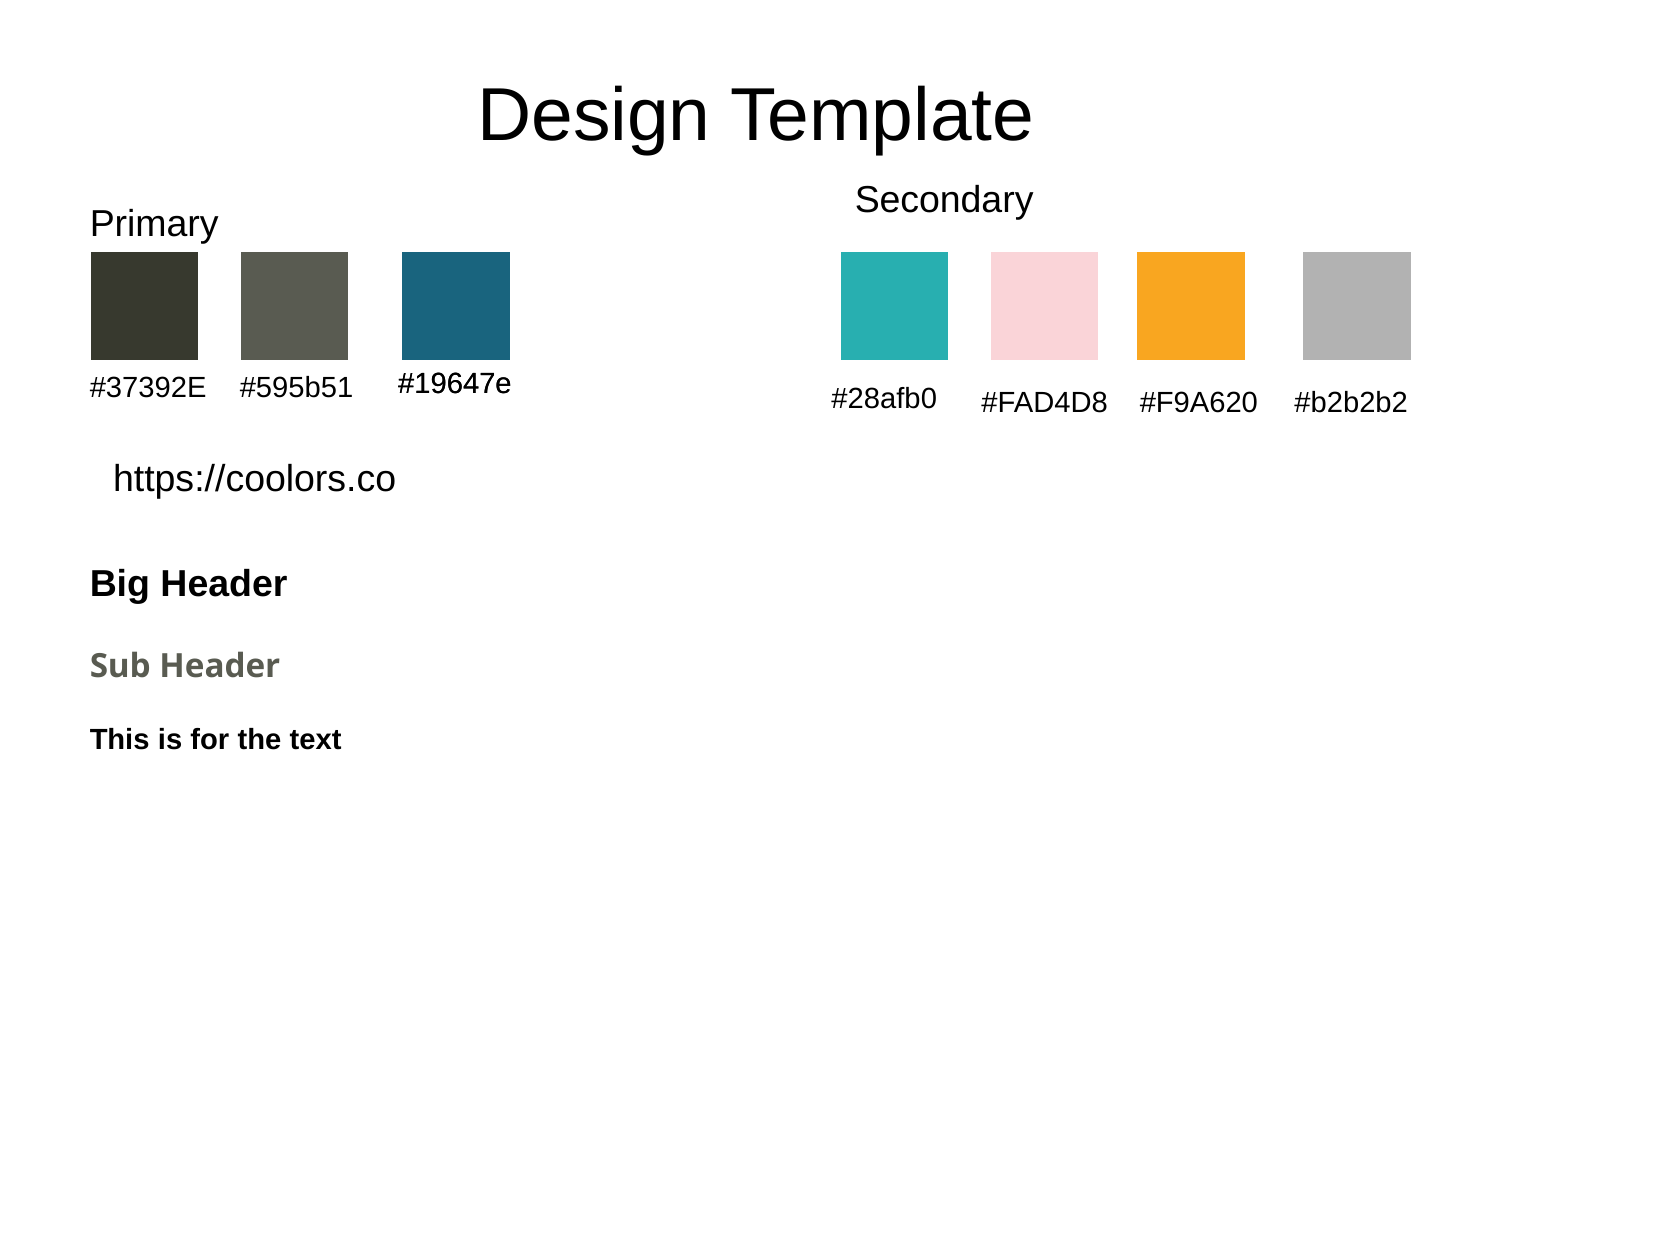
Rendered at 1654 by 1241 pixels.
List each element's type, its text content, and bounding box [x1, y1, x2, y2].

text_box [401, 251, 511, 360]
text_box #19647e [383, 360, 542, 417]
text_box [240, 251, 349, 361]
text_box This is for the text [75, 715, 496, 764]
text_box #37392E [75, 363, 225, 421]
title Design Template [82, 49, 1430, 172]
text_box Big Header [75, 555, 496, 612]
text_box #F9A620 [1125, 378, 1279, 436]
text_box #28afb0 [816, 375, 976, 432]
text_box #595b51 [225, 363, 384, 421]
text_box [1136, 251, 1246, 361]
text_box [1302, 251, 1412, 361]
text_box [990, 251, 1099, 361]
text_box #FAD4D8 [966, 378, 1125, 436]
text_box Primary [75, 195, 421, 252]
text_box #b2b2b2 [1279, 378, 1438, 436]
text_box https://coolors.co [98, 450, 1081, 507]
text_box [840, 251, 949, 361]
text_box Secondary [840, 171, 1239, 271]
text_box [90, 251, 199, 361]
text_box Sub Header [75, 634, 496, 707]
